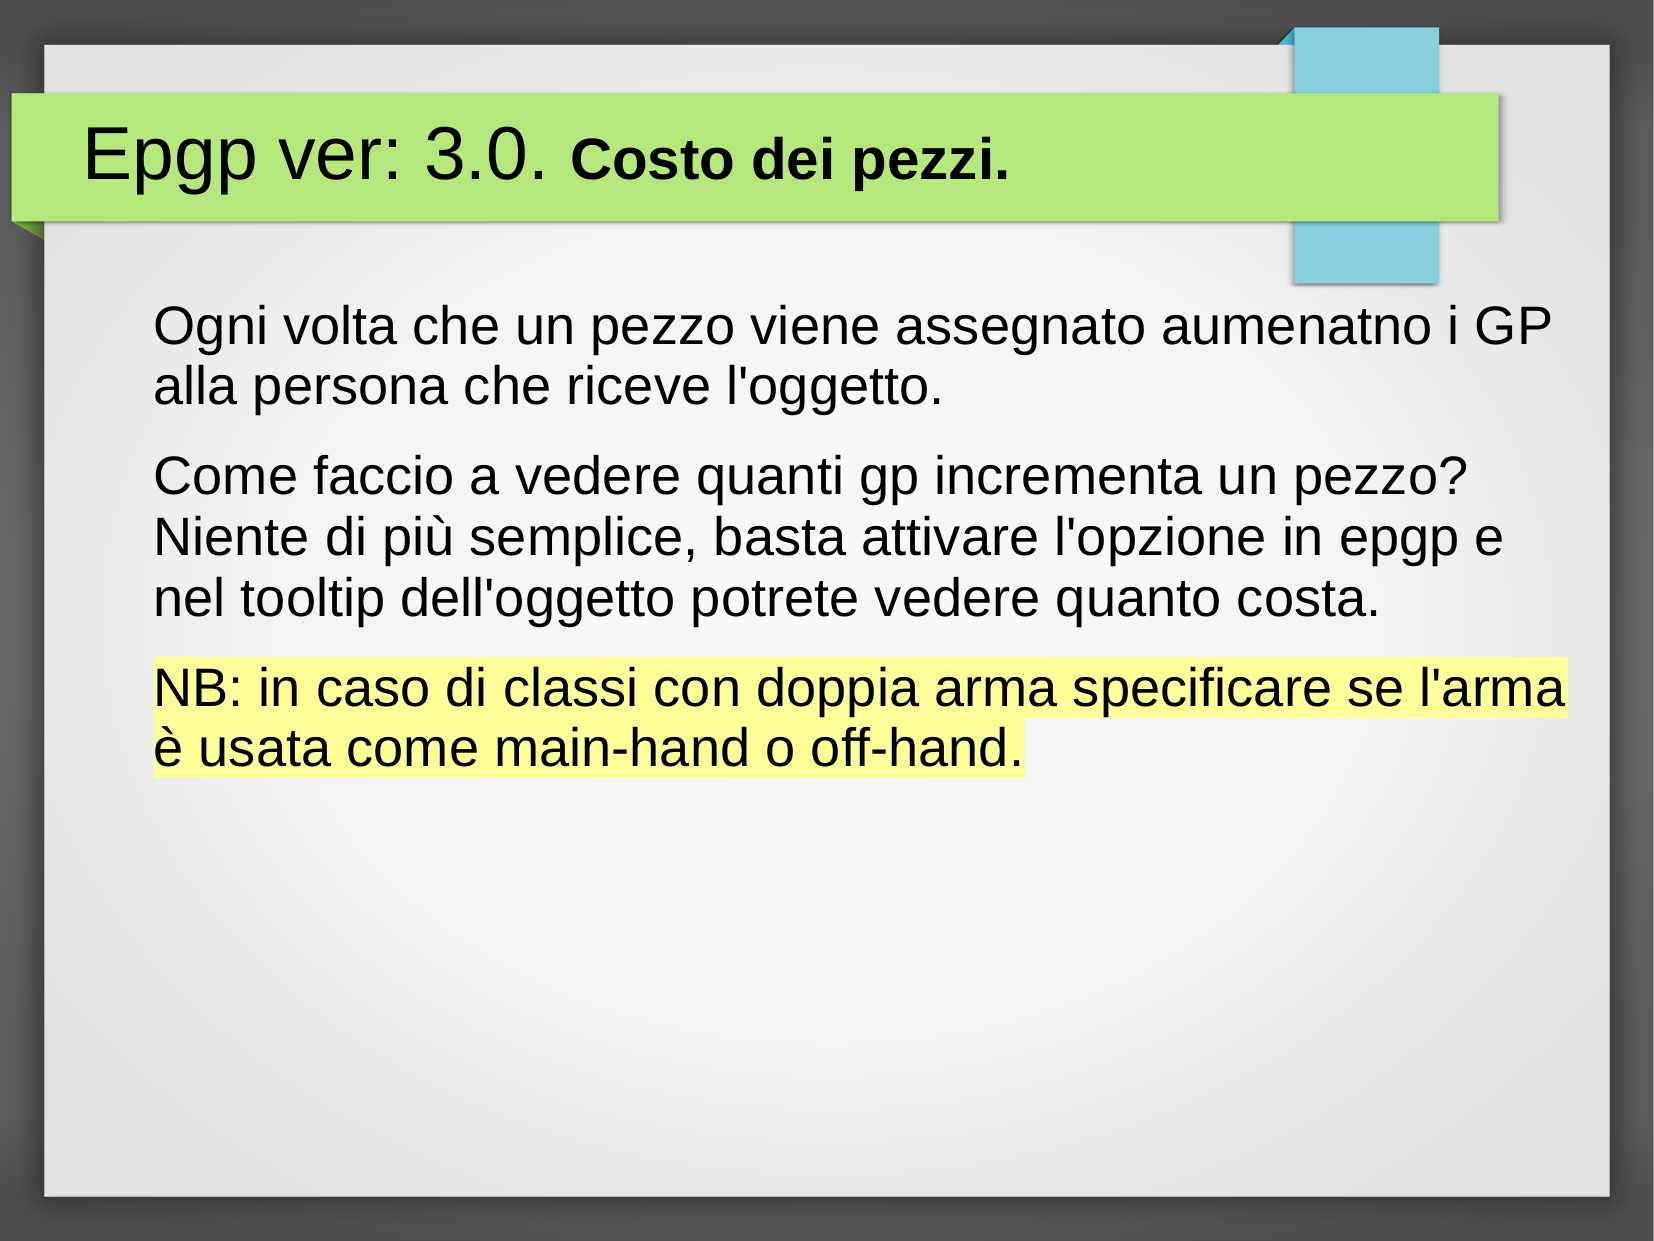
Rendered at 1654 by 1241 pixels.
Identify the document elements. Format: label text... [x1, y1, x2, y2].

list Ogni volta che un pezzo viene assegnato aumenatno i GP alla persona che riceve l'oggetto. Come faccio a vedere quanti gp incrementa un pezzo? Niente di più semplice, basta attivare l'opzione in epgp e nel tooltip dell'oggetto potrete vedere quanto costa. NB: in caso di classi con doppia arma specificare se l'arma è usata come main-hand o off-hand. [82, 295, 1571, 1015]
title Epgp ver: 3.0. Costo dei pezzi. [82, 94, 1264, 213]
picture [0, 0, 1654, 1241]
